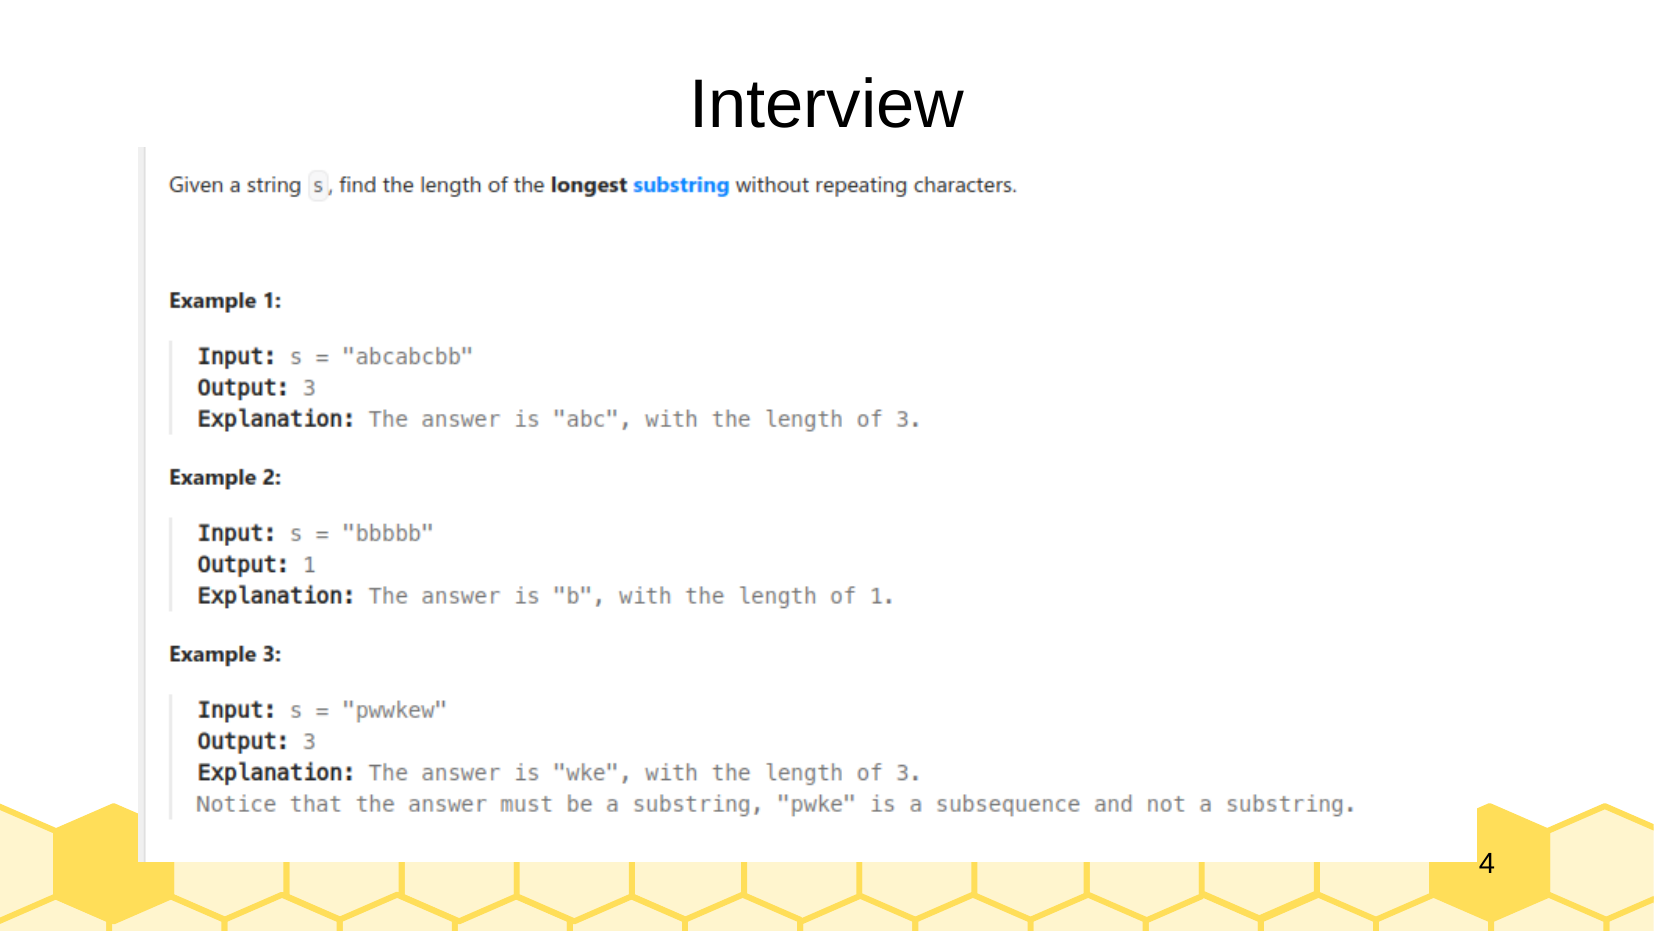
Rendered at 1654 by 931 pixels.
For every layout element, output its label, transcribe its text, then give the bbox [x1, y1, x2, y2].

title Interview [88, 29, 1565, 178]
picture [138, 147, 1477, 862]
